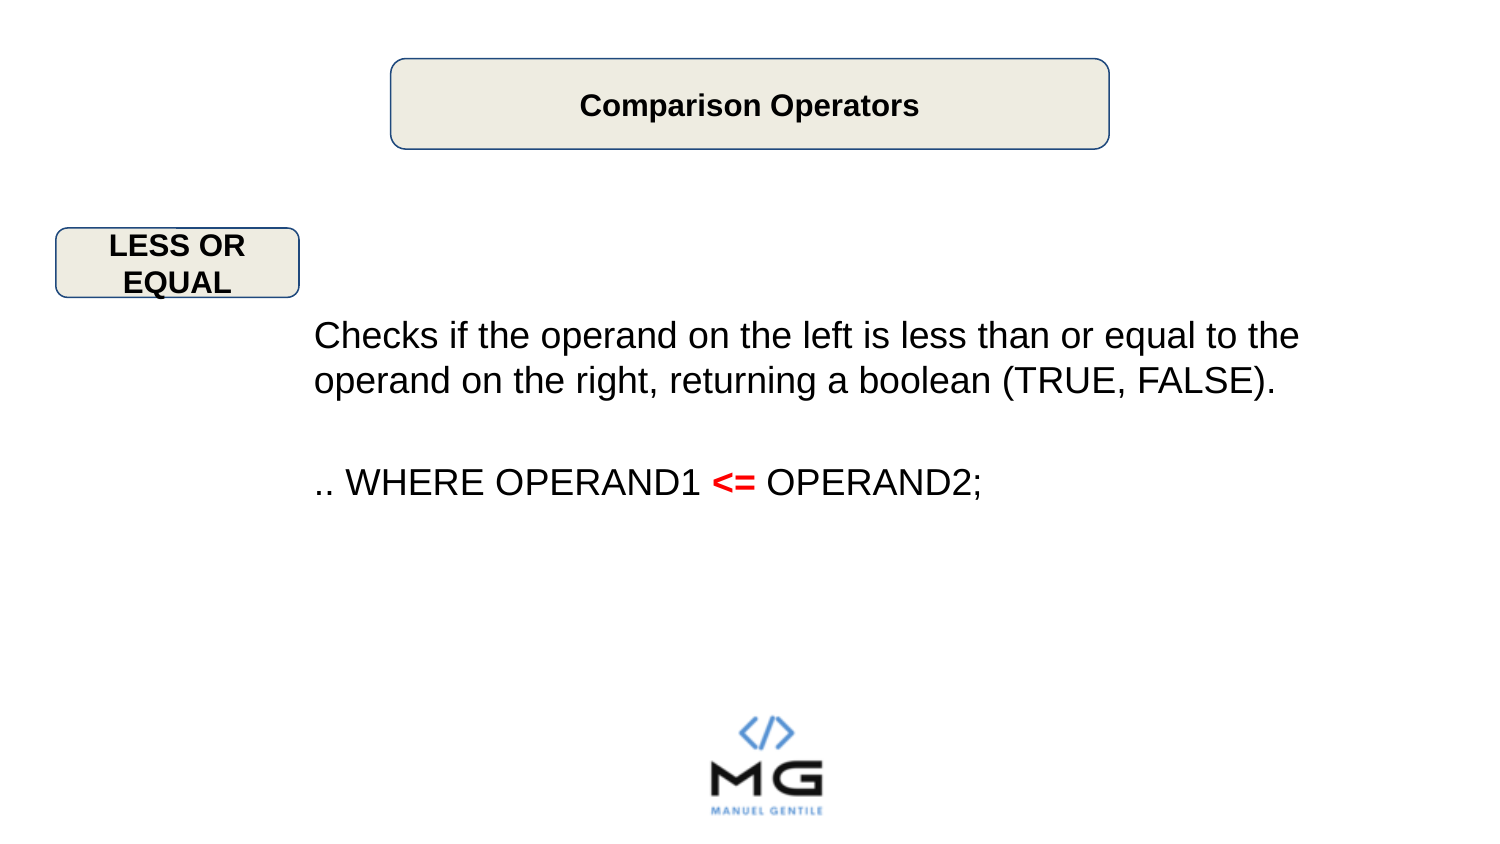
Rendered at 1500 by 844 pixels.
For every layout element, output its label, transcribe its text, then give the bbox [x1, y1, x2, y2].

picture [688, 687, 846, 844]
text_box .. WHERE OPERAND1 <= OPERAND2; [298, 442, 1066, 512]
text_box Comparison Operators [390, 58, 1110, 150]
text_box LESS OR EQUAL [55, 227, 299, 298]
text_box Checks if the operand on the left is less than or equal to the operand on the right, returning a boolean (TRUE, FALSE). [298, 296, 1388, 366]
